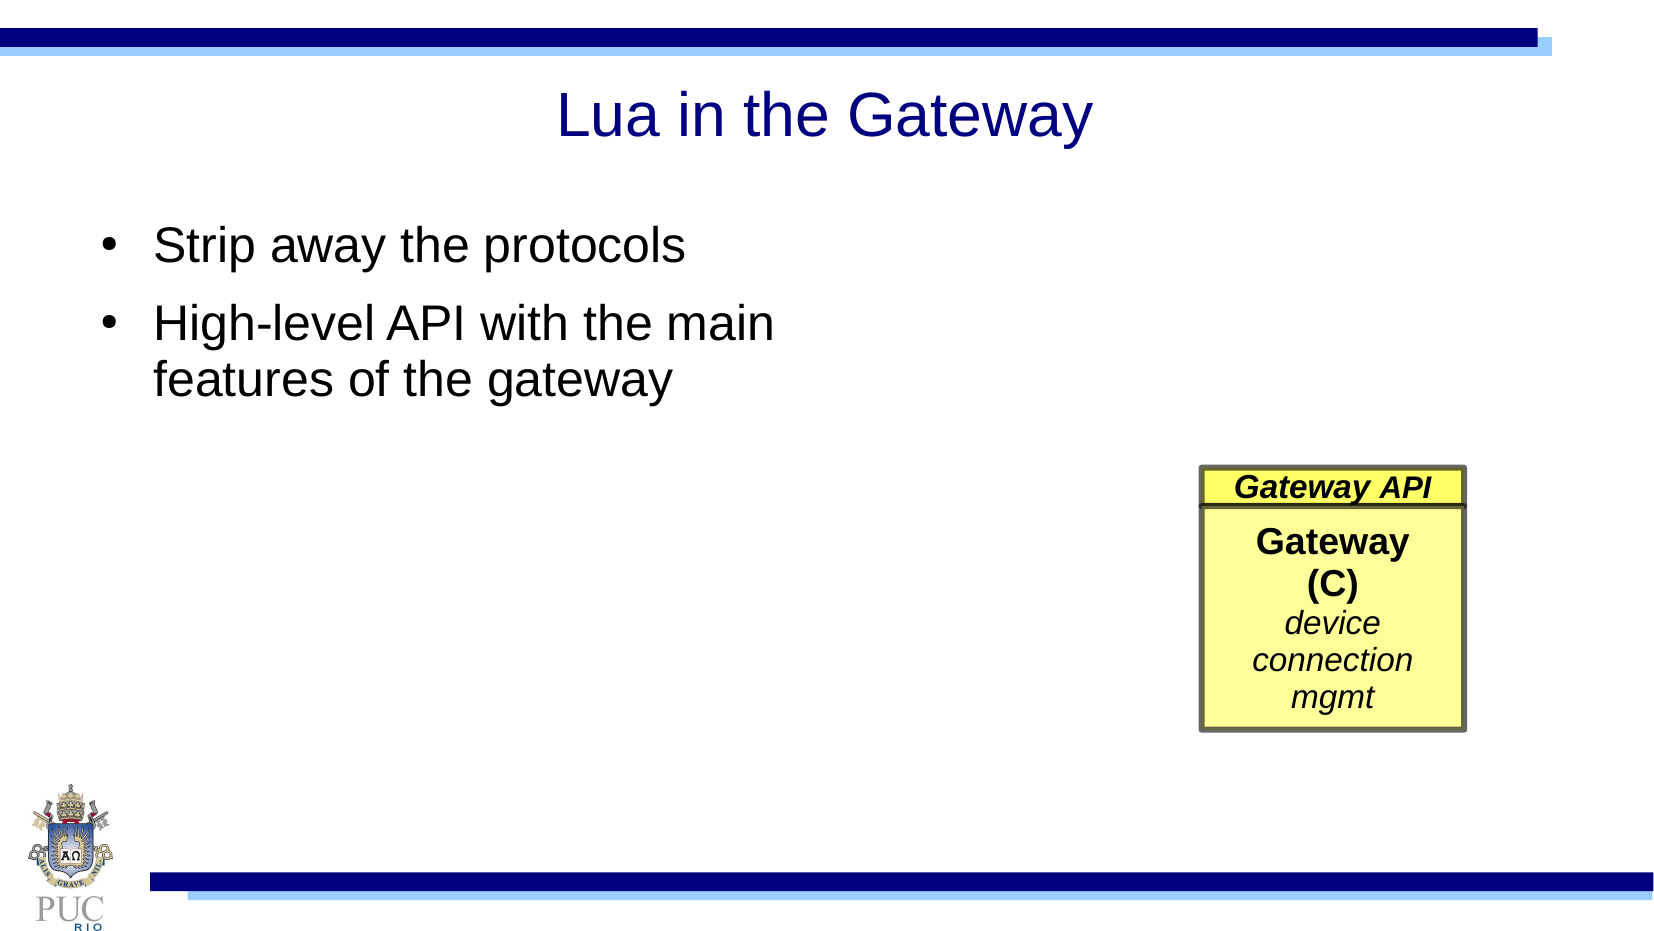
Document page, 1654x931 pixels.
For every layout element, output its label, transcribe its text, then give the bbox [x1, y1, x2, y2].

list Strip away the protocols High-level API with the main features of the gateway [82, 217, 863, 758]
text_box Gateway API [1201, 467, 1465, 506]
picture [28, 784, 113, 931]
title Lua in the Gateway [37, 37, 1613, 193]
text_box Gateway (C) device connection mgmt [1201, 506, 1465, 730]
